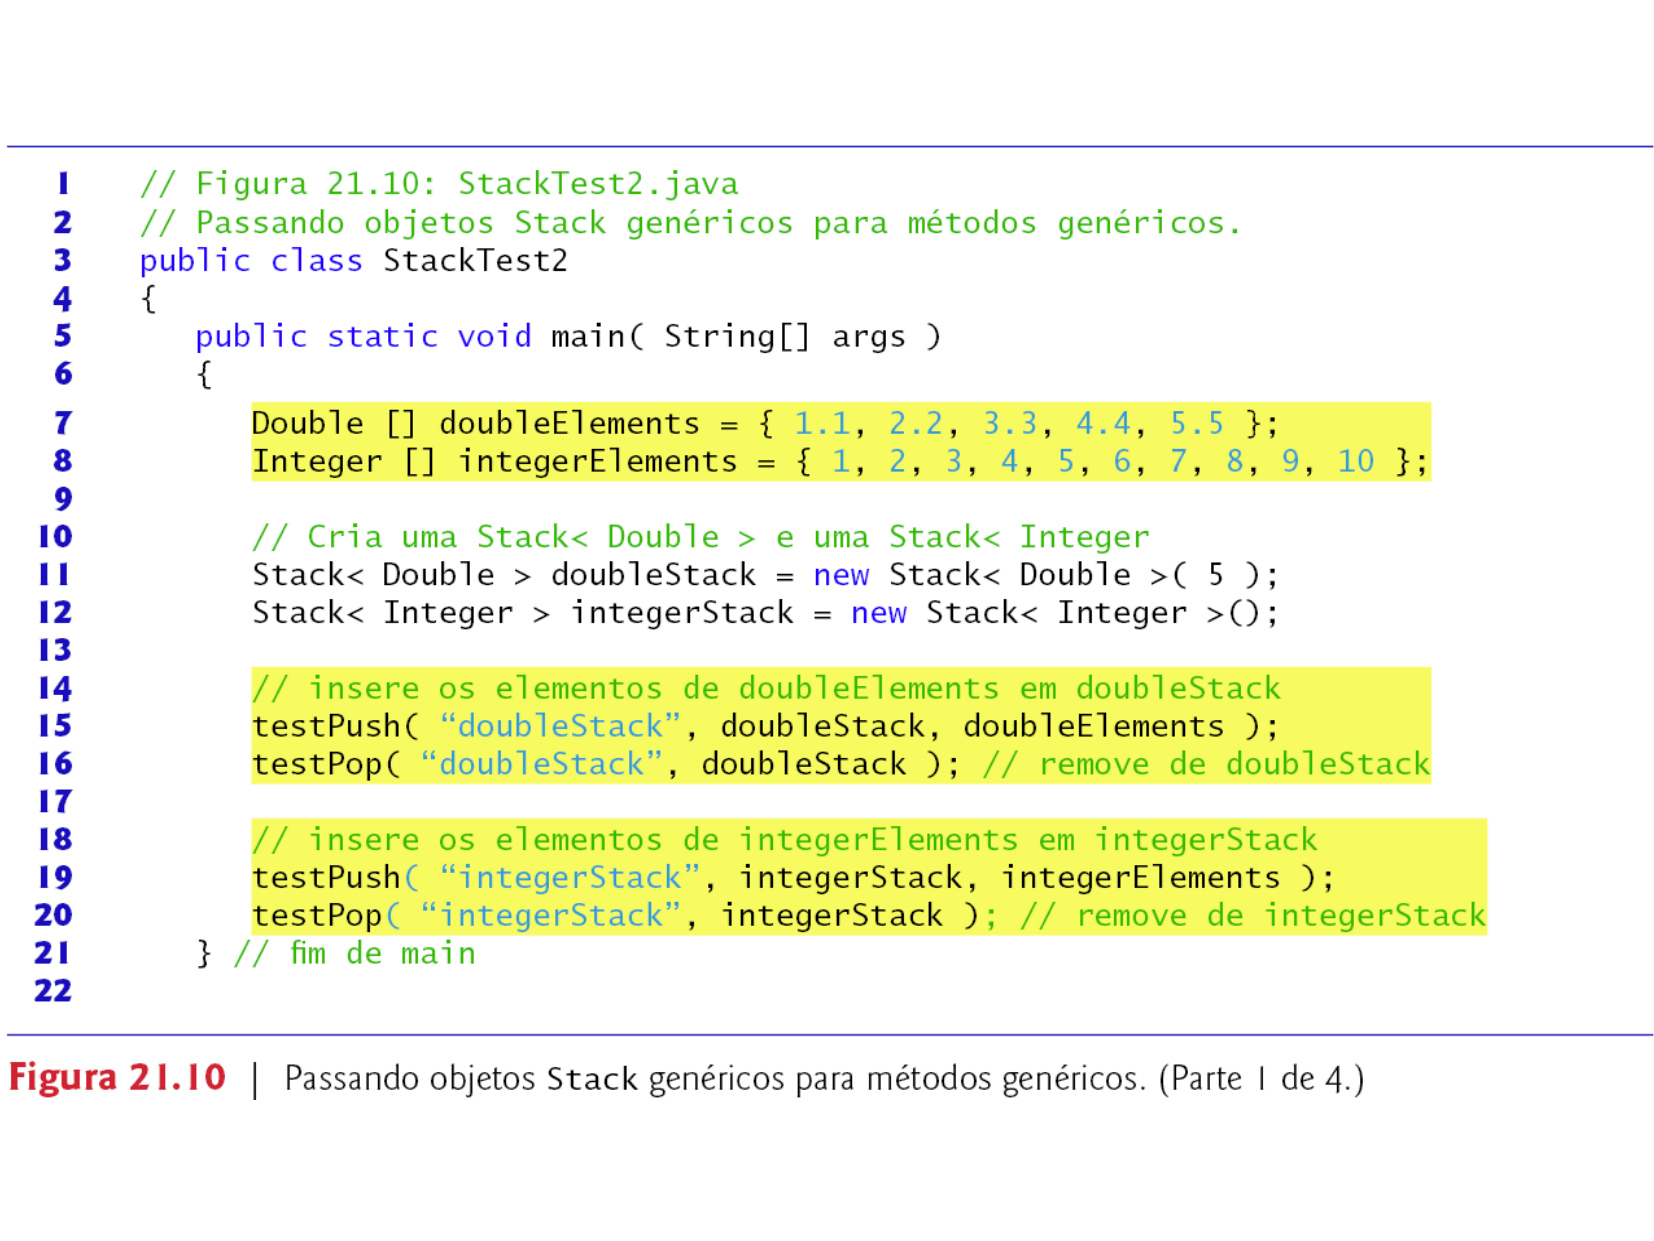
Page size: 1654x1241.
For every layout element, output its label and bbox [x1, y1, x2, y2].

picture [6, 145, 1654, 1100]
